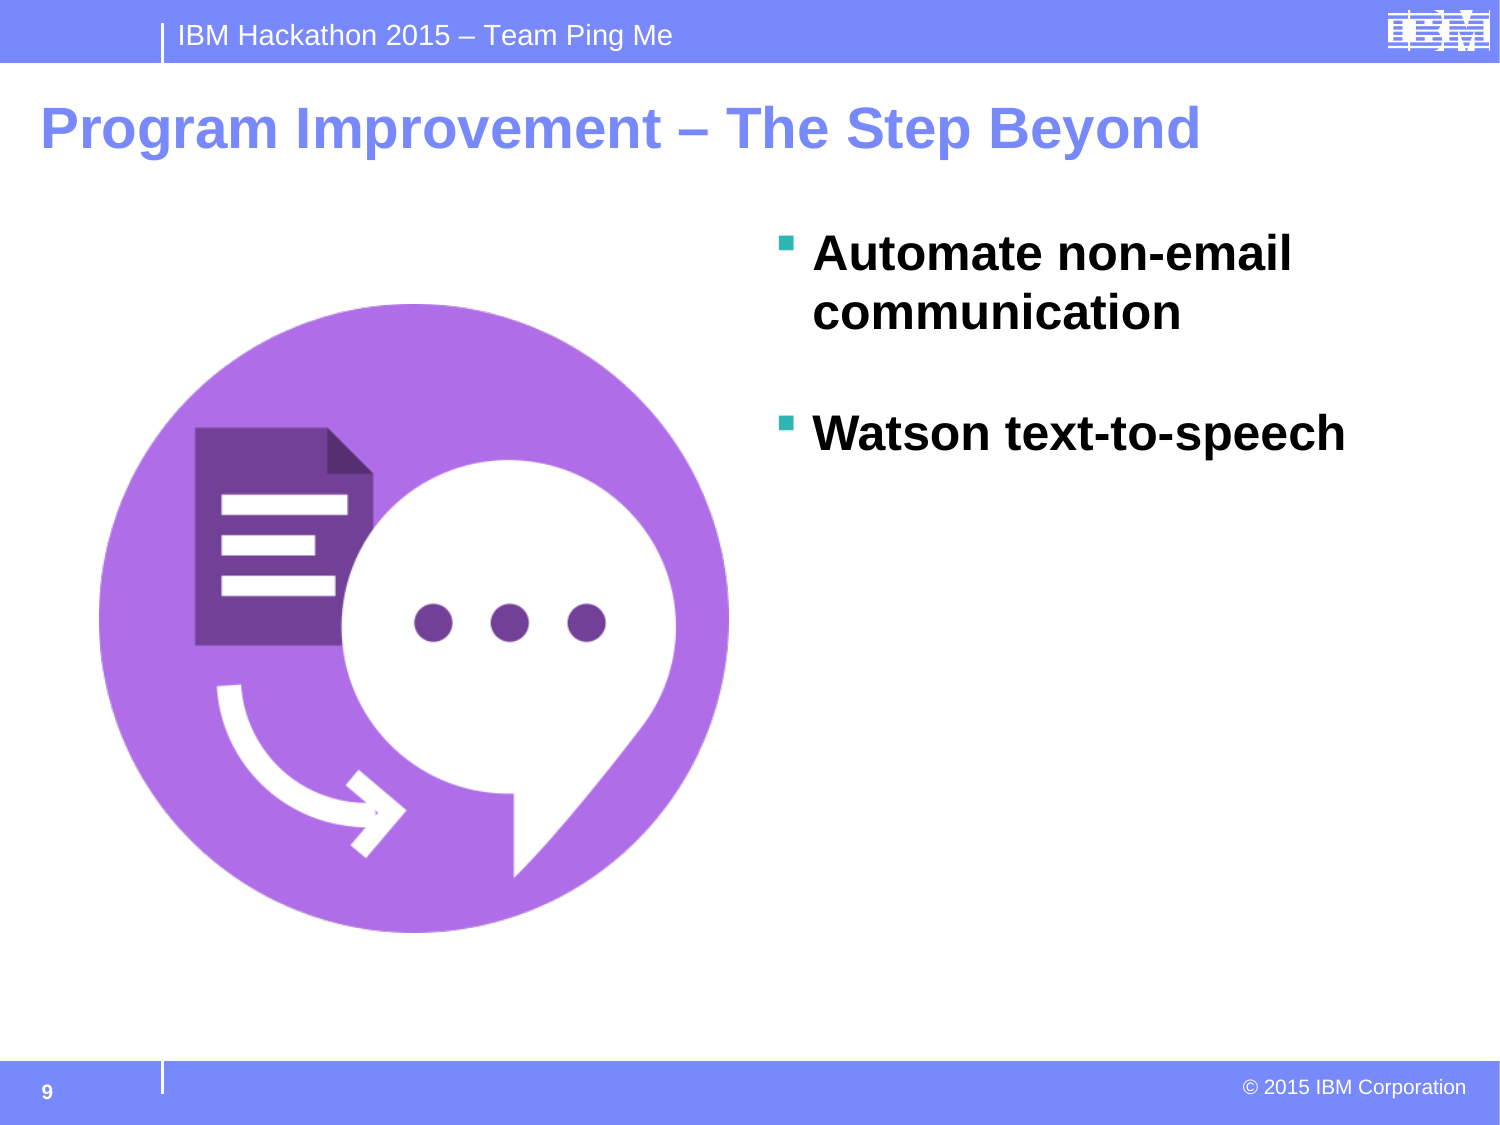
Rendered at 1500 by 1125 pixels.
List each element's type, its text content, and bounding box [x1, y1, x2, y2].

title Program Improvement – The Step Beyond [25, 87, 1378, 170]
list Automate non-email communication Watson text-to-speech [759, 212, 1389, 1025]
picture [99, 304, 729, 933]
